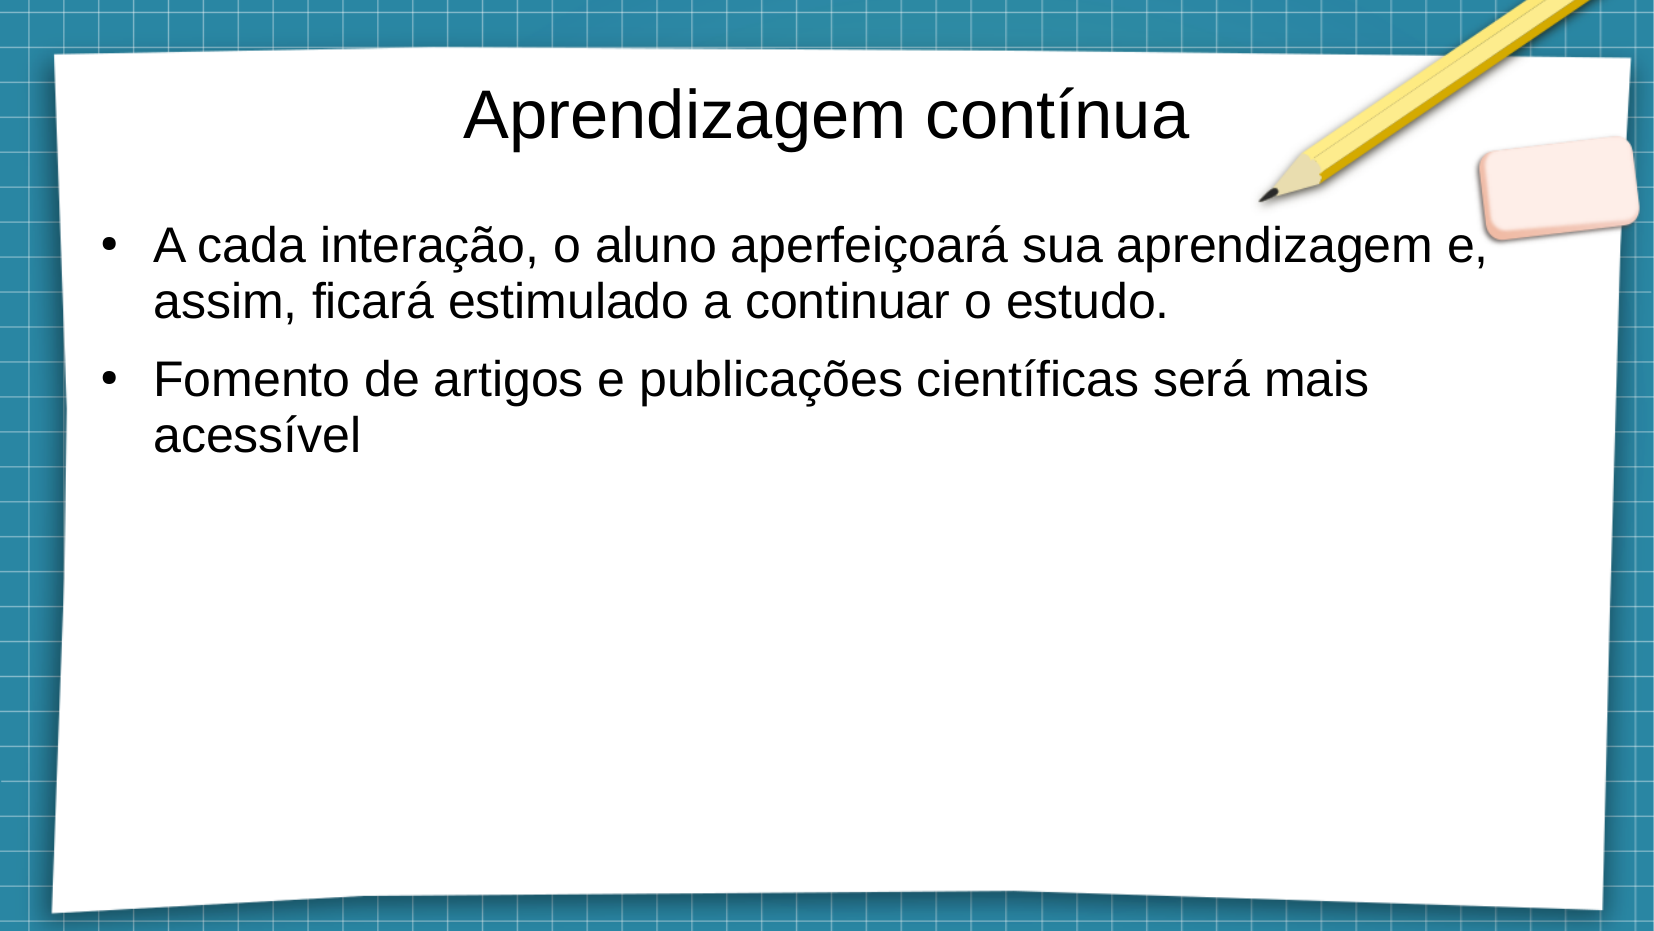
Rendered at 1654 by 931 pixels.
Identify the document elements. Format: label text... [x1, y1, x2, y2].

title Aprendizagem contínua [82, 37, 1571, 193]
picture [0, 0, 1654, 931]
list A cada interação, o aluno aperfeiçoará sua aprendizagem e, assim, ficará estimulado a continuar o estudo. Fomento de artigos e publicações científicas será mais acessível [82, 217, 1571, 758]
